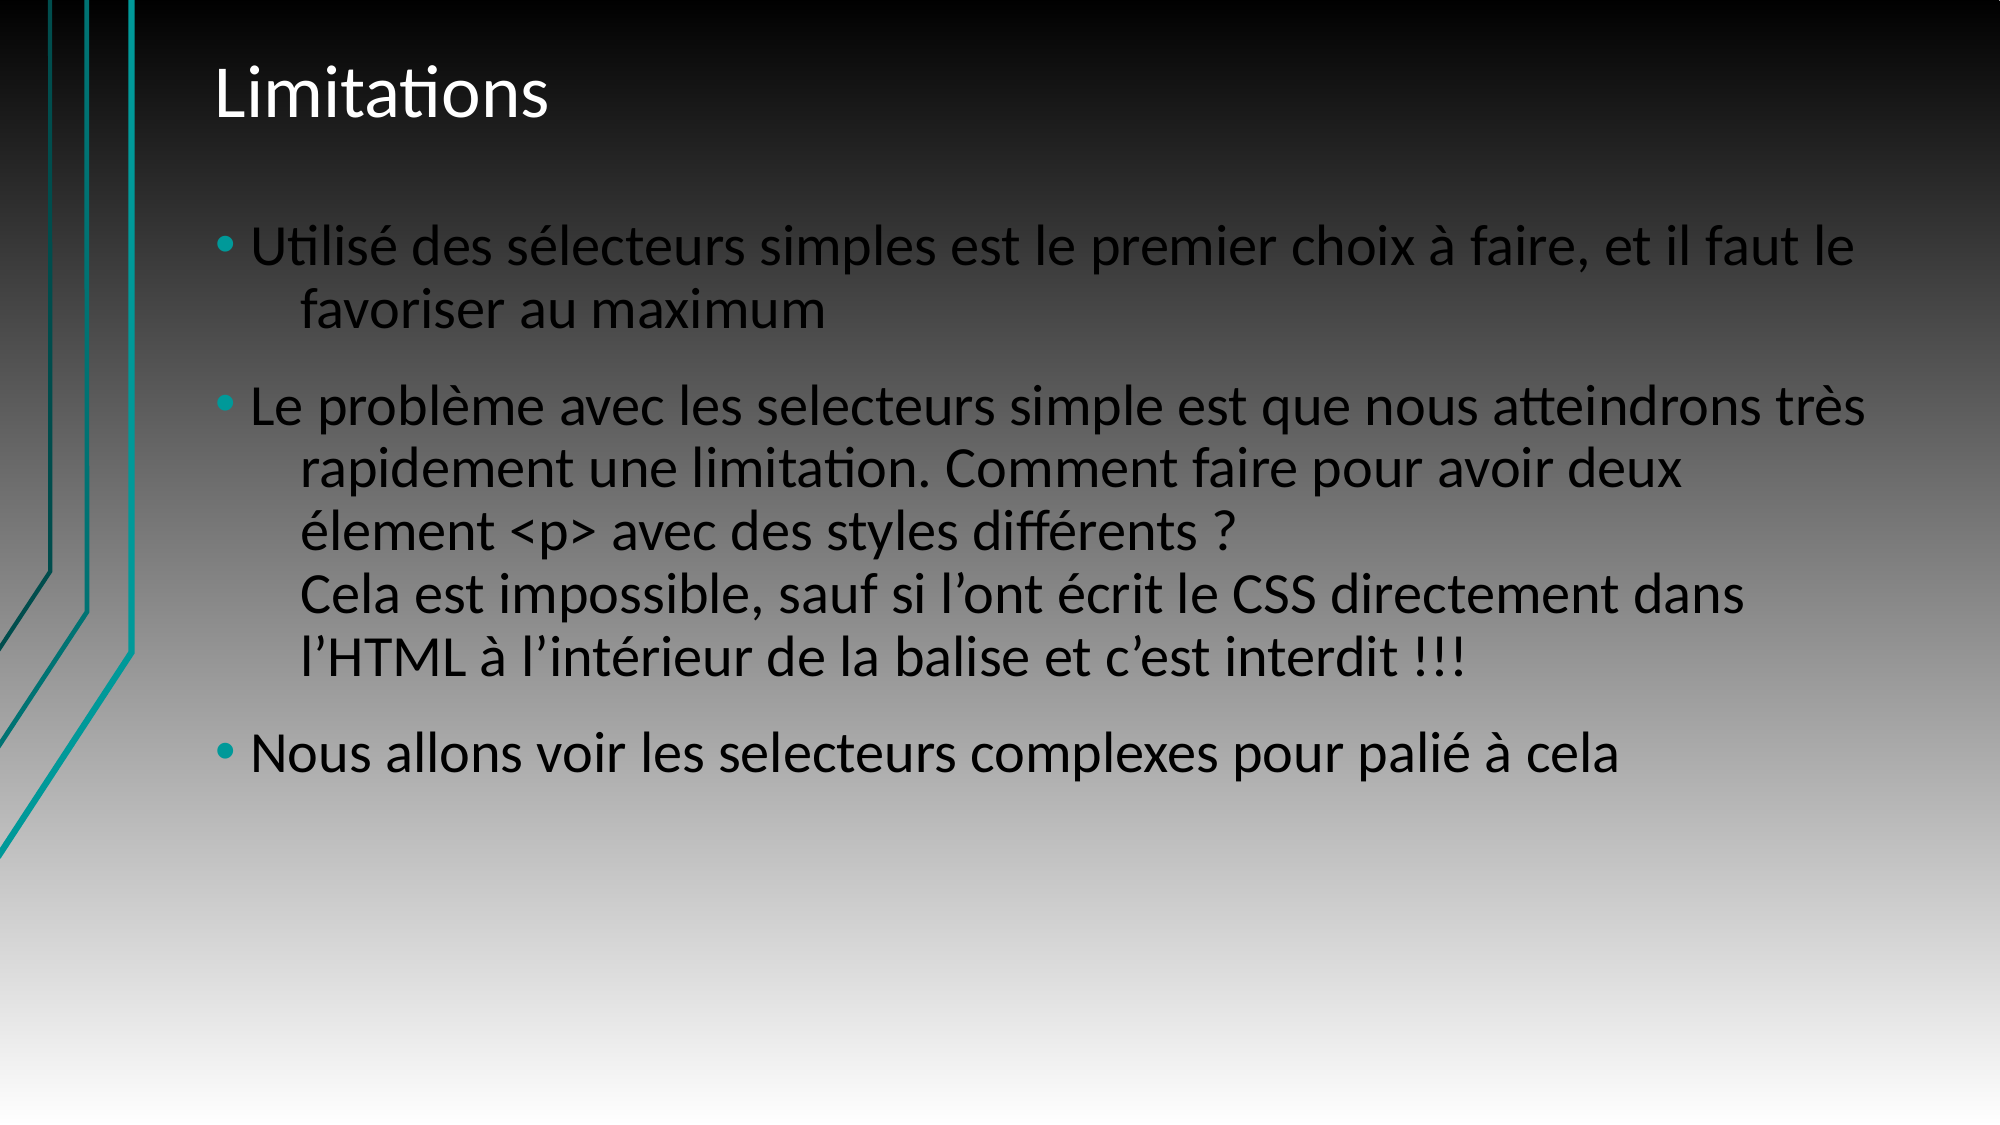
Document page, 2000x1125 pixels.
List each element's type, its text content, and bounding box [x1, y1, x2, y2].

title Limitations [200, 45, 1900, 149]
text_box Utilisé des sélecteurs simples est le premier choix à faire, et il faut le favoriser au maximum Le problème avec les selecteurs simple est que nous atteindrons très rapidement une limitation. Comment faire pour avoir deux élement <p> avec des styles différents ? Cela est impossible, sauf si l’ont écrit le CSS directement dans l’HTML à l’intérieur de la balise et c’est interdit !!! Nous allons voir les selecteurs complexes pour palié à cela [199, 207, 1900, 940]
